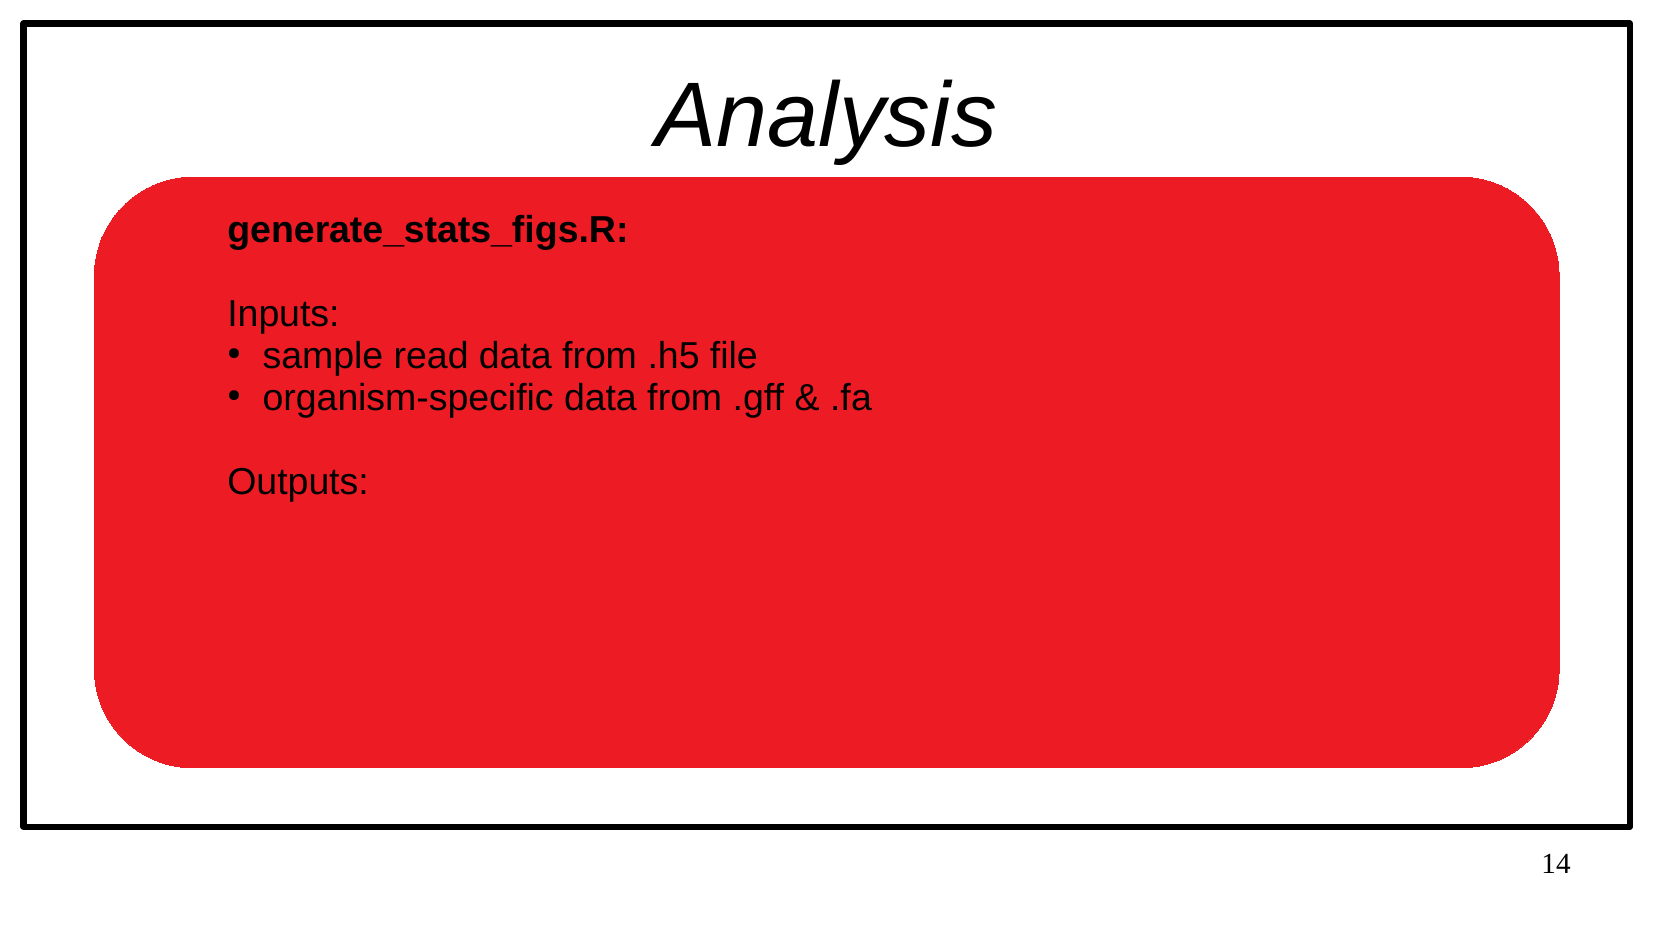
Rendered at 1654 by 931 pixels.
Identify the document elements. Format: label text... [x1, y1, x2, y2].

title Analysis [82, 37, 1571, 193]
text_box [94, 177, 1560, 768]
text_box generate_stats_figs.R: Inputs: sample read data from .h5 file organism-specific data from .gff & .fa Outputs: [212, 200, 957, 552]
